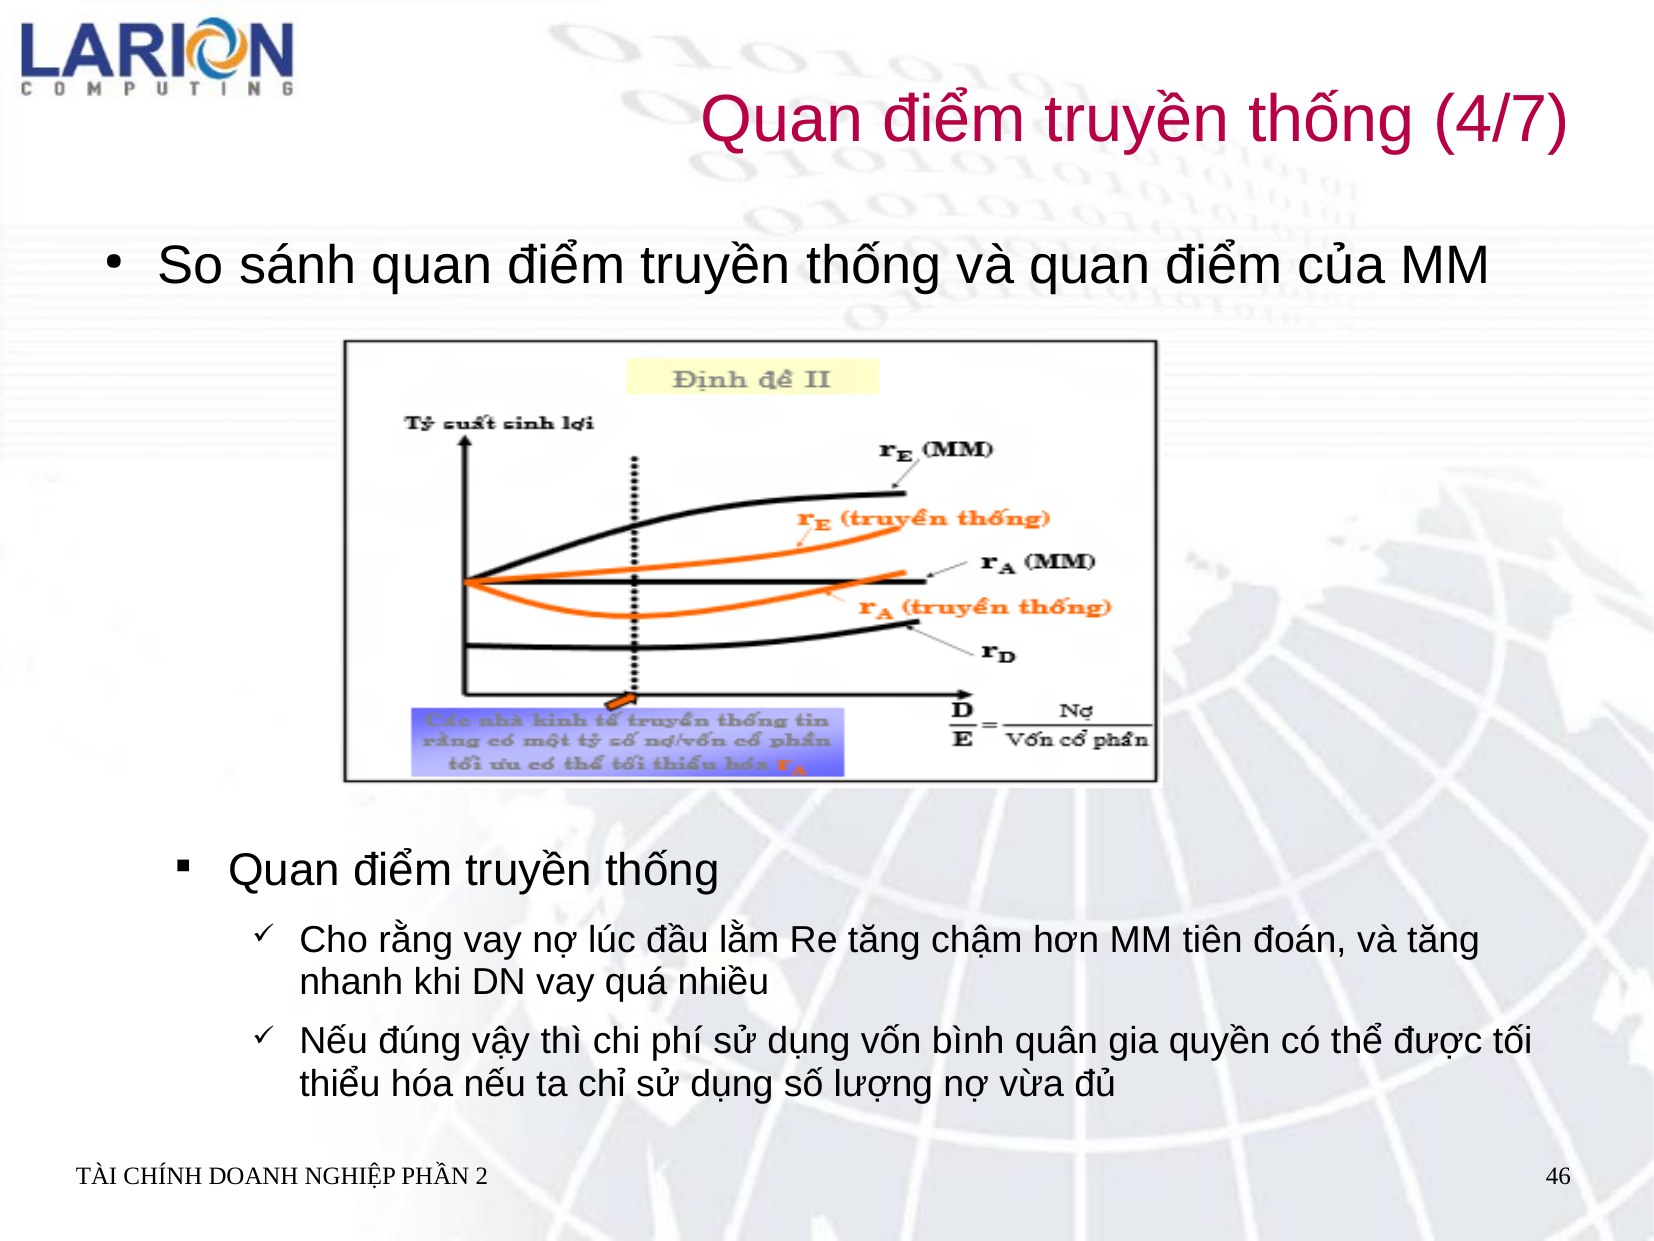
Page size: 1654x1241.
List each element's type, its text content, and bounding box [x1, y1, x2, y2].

picture [0, 0, 1654, 1241]
list So sánh quan điểm truyền thống và quan điểm của MM Quan điểm truyền thống Cho rằng vay nợ lúc đầu lằm Re tăng chậm hơn MM tiên đoán, và tăng nhanh khi DN vay quá nhiều Nếu đúng vậy thì chi phí sử dụng vốn bình quân gia quyền có thể được tối thiểu hóa nếu ta chỉ sử dụng số lượng nợ vừa đủ [86, 234, 1576, 1172]
title Quan điểm truyền thống (4/7) [300, 49, 1571, 188]
